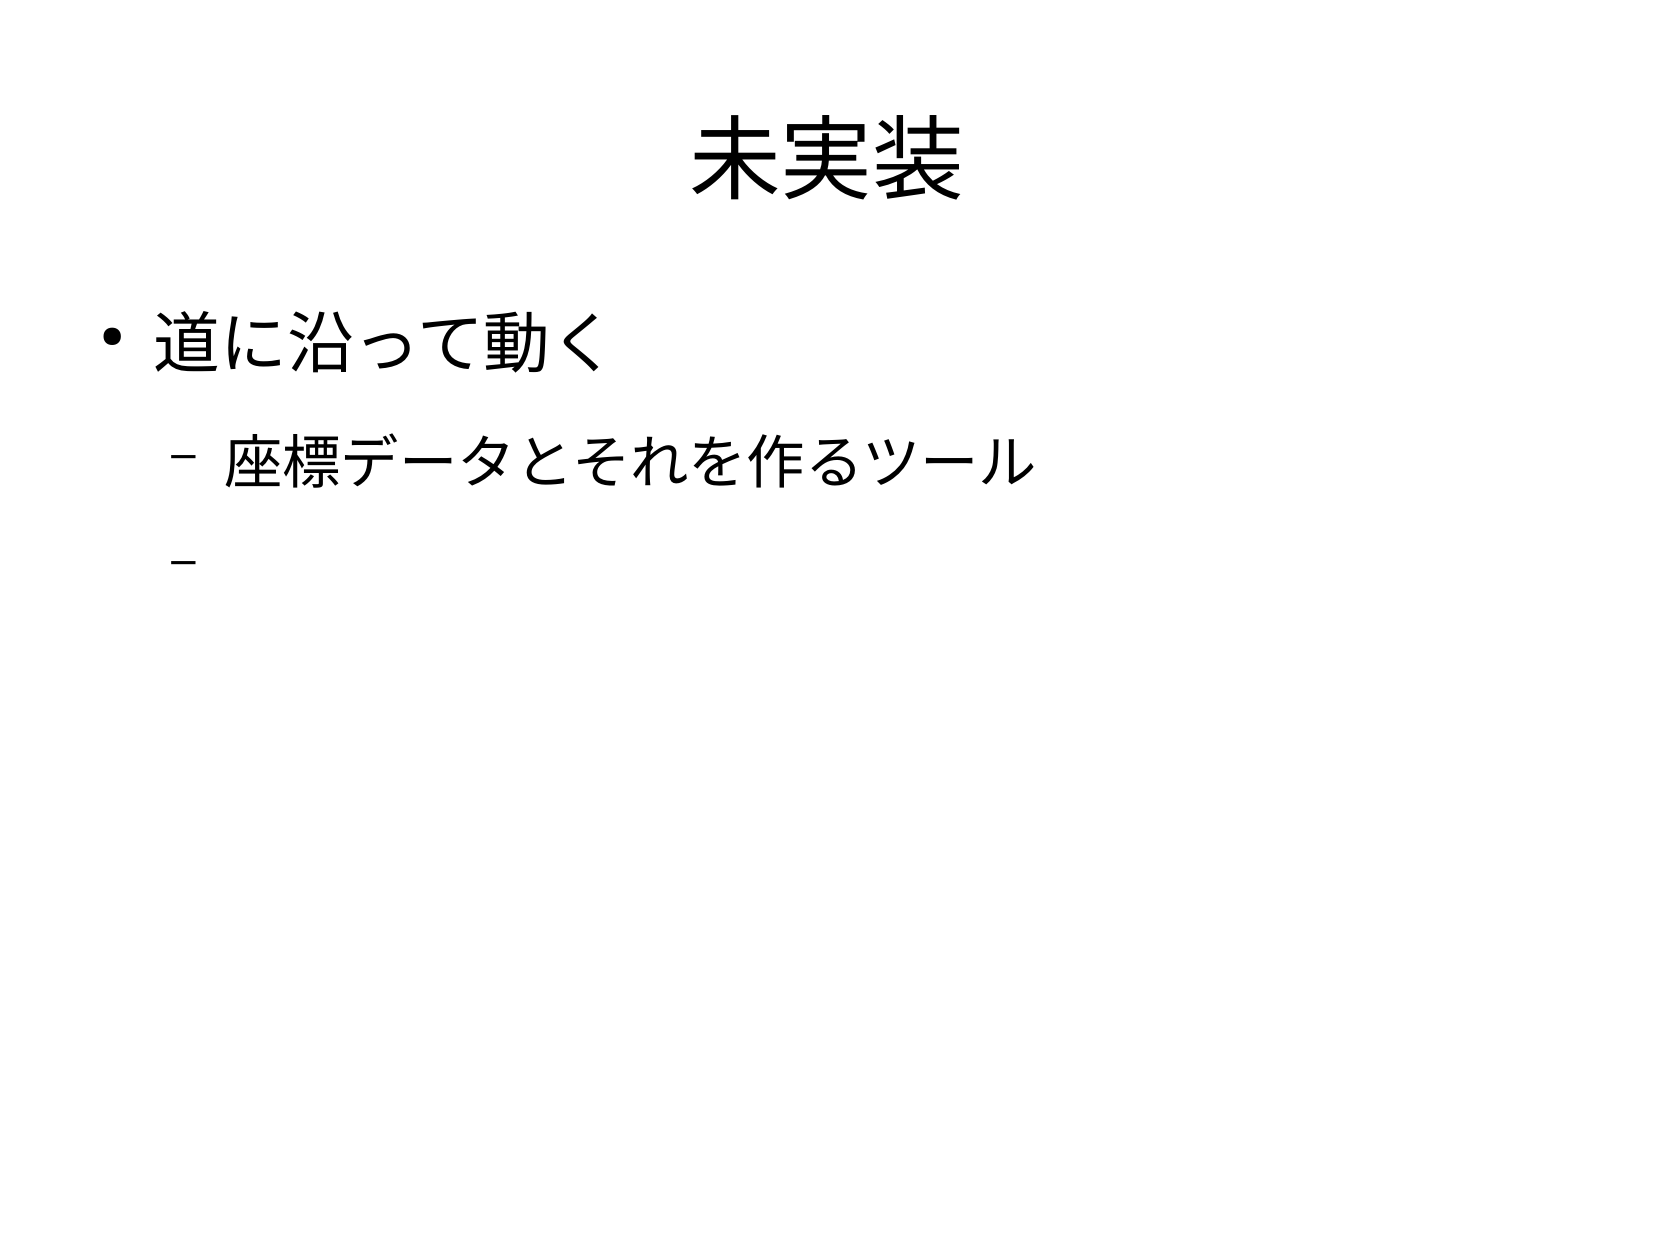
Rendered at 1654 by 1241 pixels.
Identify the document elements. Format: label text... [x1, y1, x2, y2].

title 未実装 [82, 49, 1571, 257]
list 道に沿って動く 座標データとそれを作るツール [82, 290, 1538, 1010]
